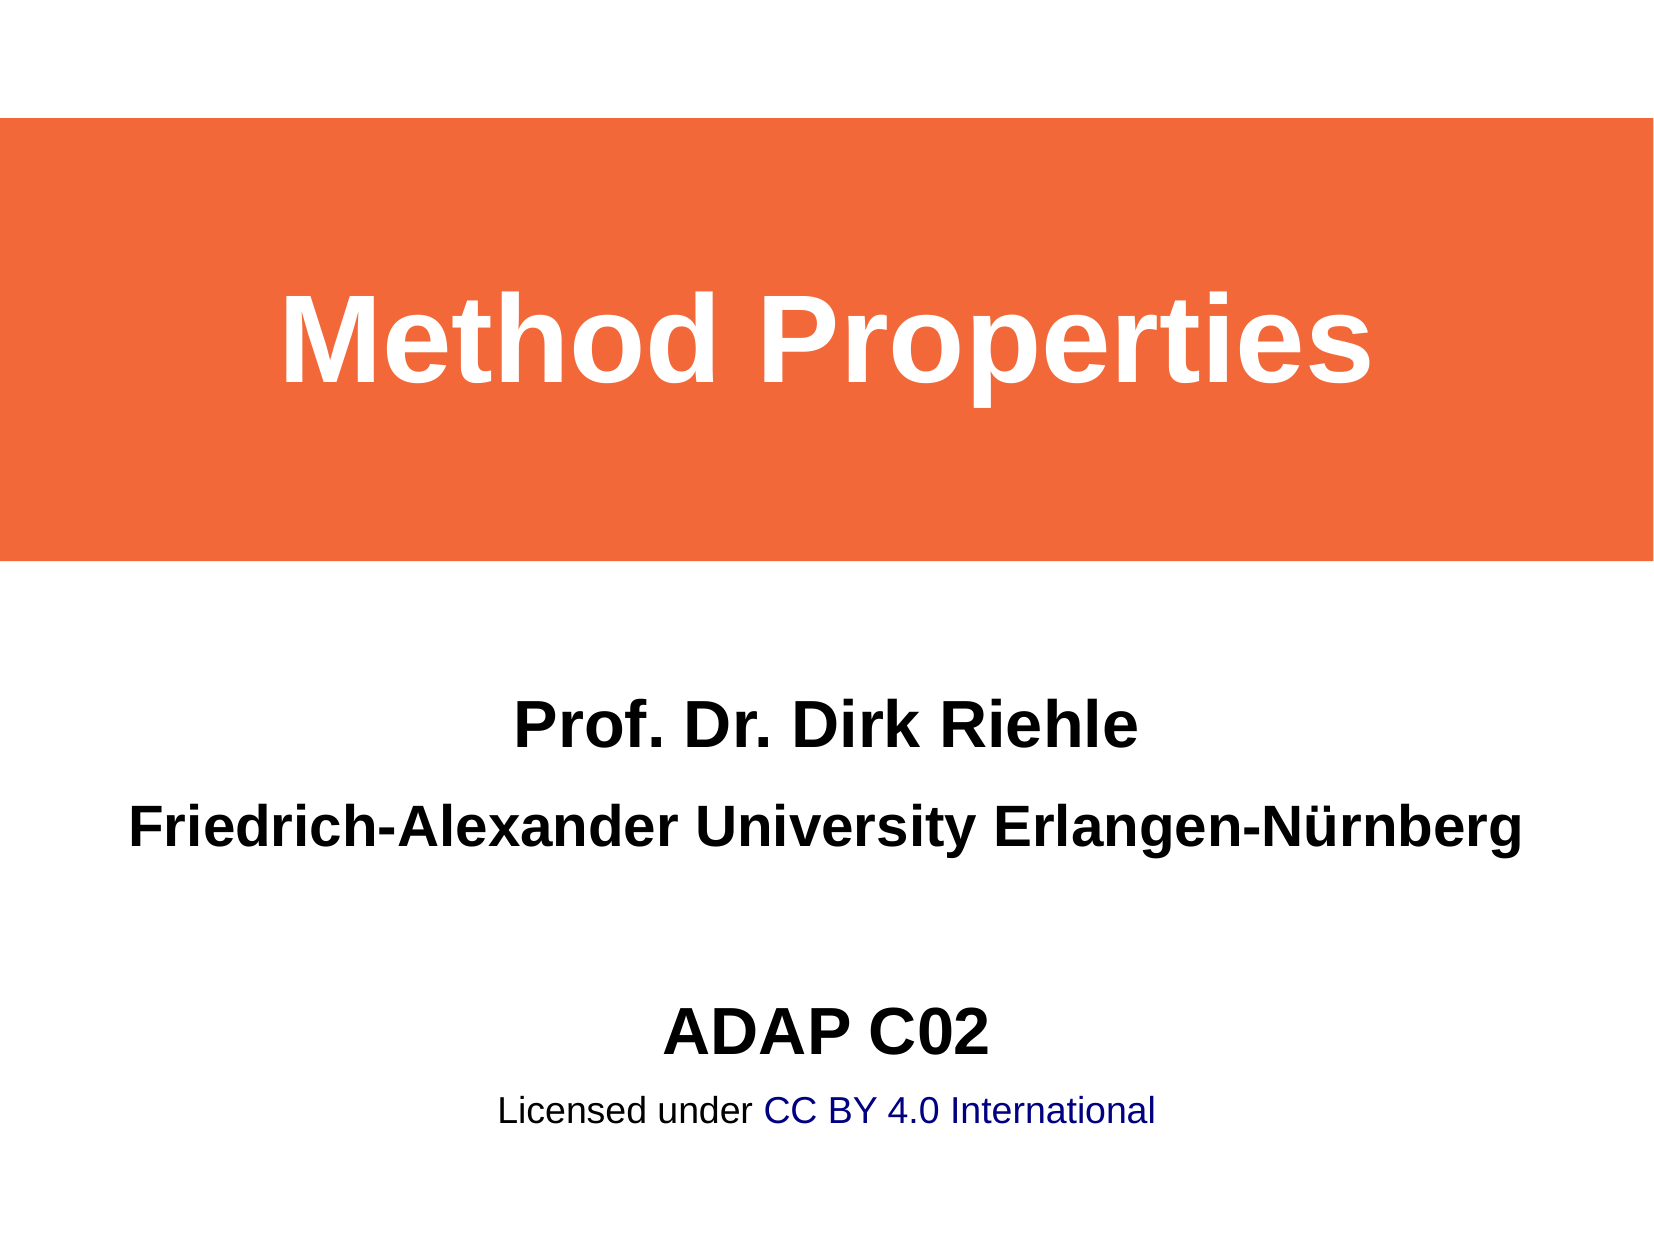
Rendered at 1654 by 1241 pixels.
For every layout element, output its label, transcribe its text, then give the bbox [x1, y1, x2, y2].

title Method Properties [0, 118, 1654, 562]
subtitle Prof. Dr. Dirk Riehle Friedrich-Alexander University Erlangen-Nürnberg ADAP C02 Licensed under CC BY 4.0 International [29, 590, 1625, 1182]
